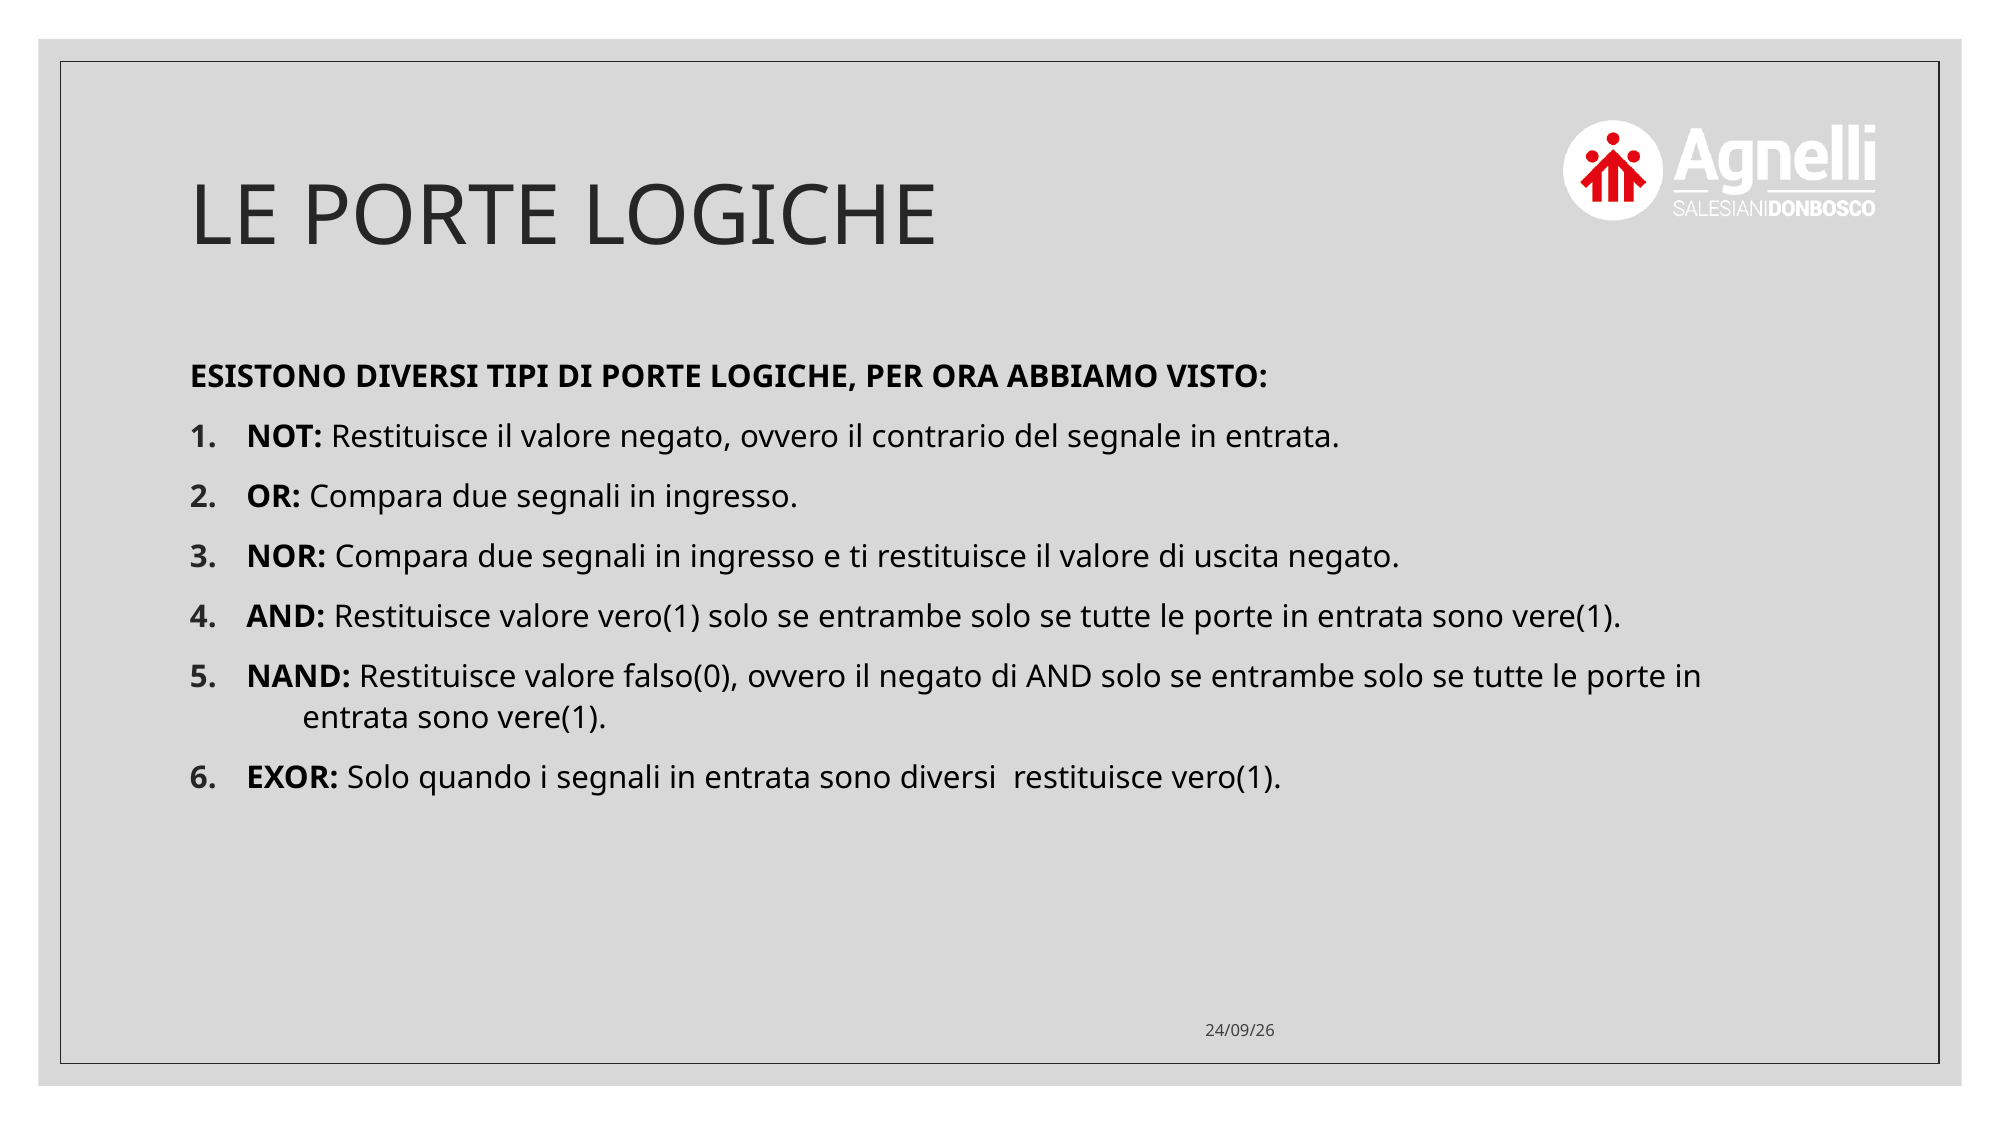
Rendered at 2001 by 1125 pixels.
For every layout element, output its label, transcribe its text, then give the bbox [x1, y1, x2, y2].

list ESISTONO DIVERSI TIPI DI PORTE LOGICHE, PER ORA ABBIAMO VISTO: NOT: Restituisce il valore negato, ovvero il contrario del segnale in entrata. OR: Compara due segnali in ingresso. NOR: Compara due segnali in ingresso e ti restituisce il valore di uscita negato. AND: Restituisce valore vero(1) solo se entrambe solo se tutte le porte in entrata sono vere(1). NAND: Restituisce valore falso(0), ovvero il negato di AND solo se entrambe solo se tutte le porte in entrata sono vere(1). EXOR: Solo quando i segnali in entrata sono diversi restituisce vero(1). [174, 345, 1825, 977]
text_box 22/02/2022 [1190, 990, 1666, 1051]
title LE PORTE LOGICHE [174, 105, 1825, 331]
picture [1523, 91, 1920, 247]
